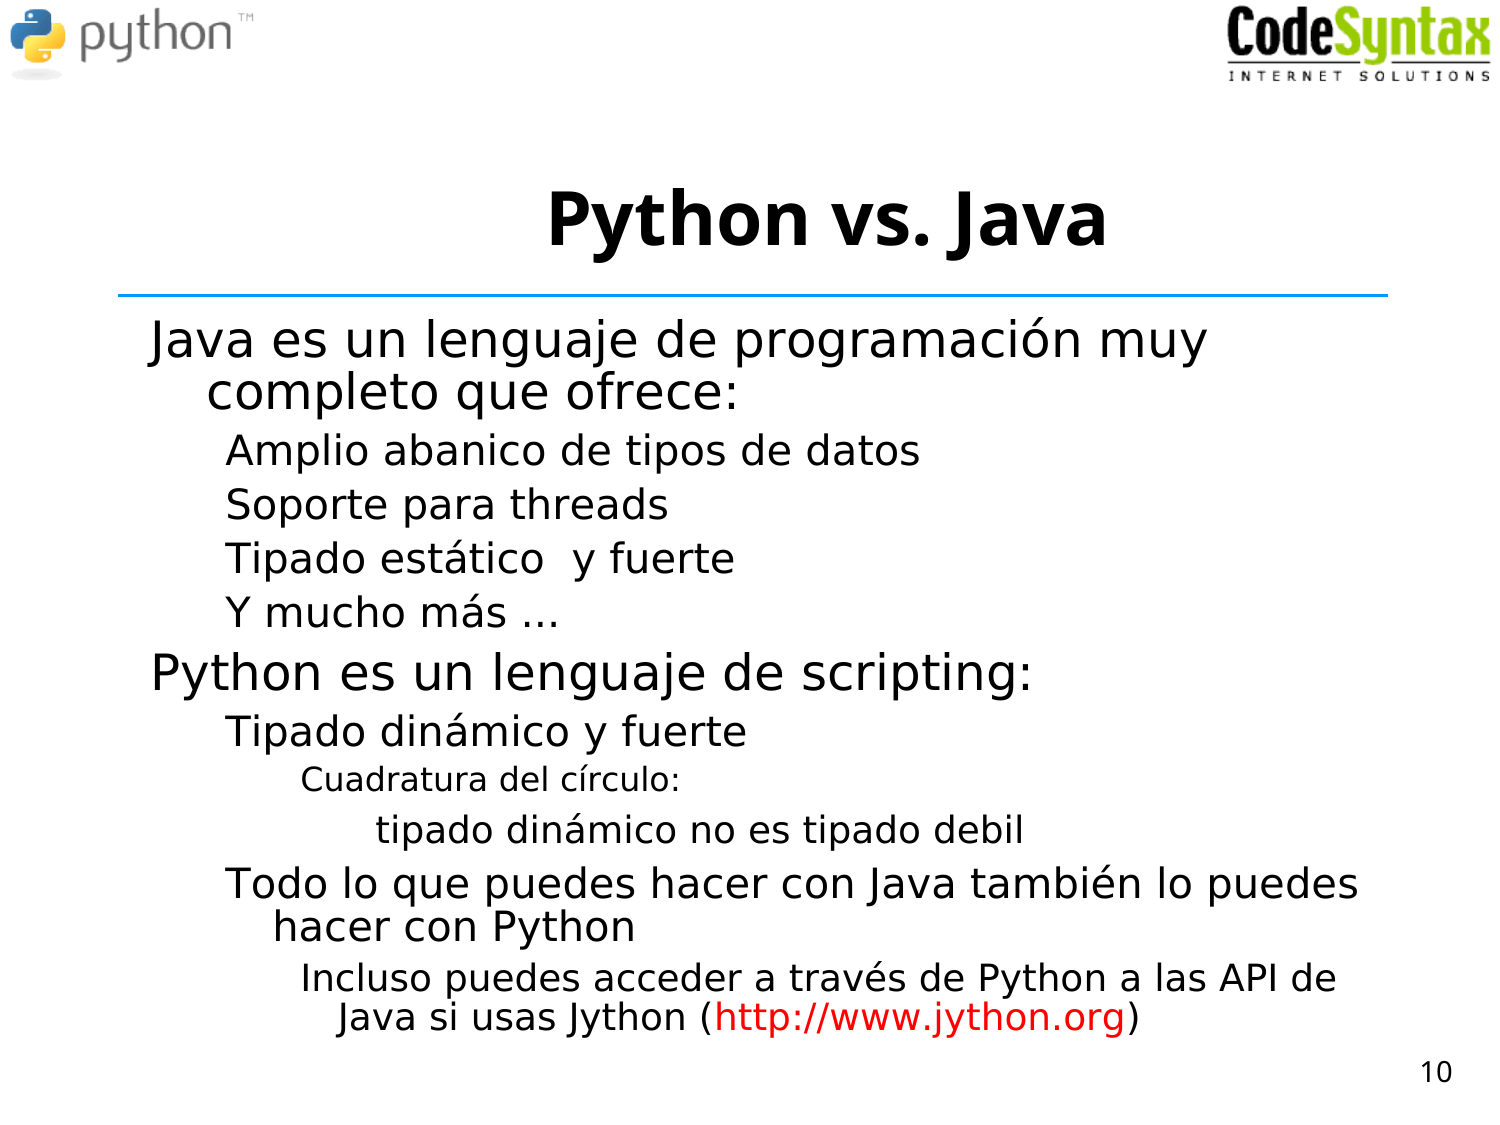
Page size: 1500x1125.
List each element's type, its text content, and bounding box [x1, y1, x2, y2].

picture [1226, 5, 1500, 83]
picture [0, 0, 286, 92]
list Java es un lenguaje de programación muy completo que ofrece: Amplio abanico de tipos de datos Soporte para threads Tipado estático y fuerte Y mucho más ... Python es un lenguaje de scripting: Tipado dinámico y fuerte Cuadratura del círculo: tipado dinámico no es tipado debil Todo lo que puedes hacer con Java también lo puedes hacer con Python Incluso puedes acceder a través de Python a las API de Java si usas Jython (http://www.jython.org) [135, 307, 1411, 1071]
title Python vs. Java [188, 35, 1468, 276]
